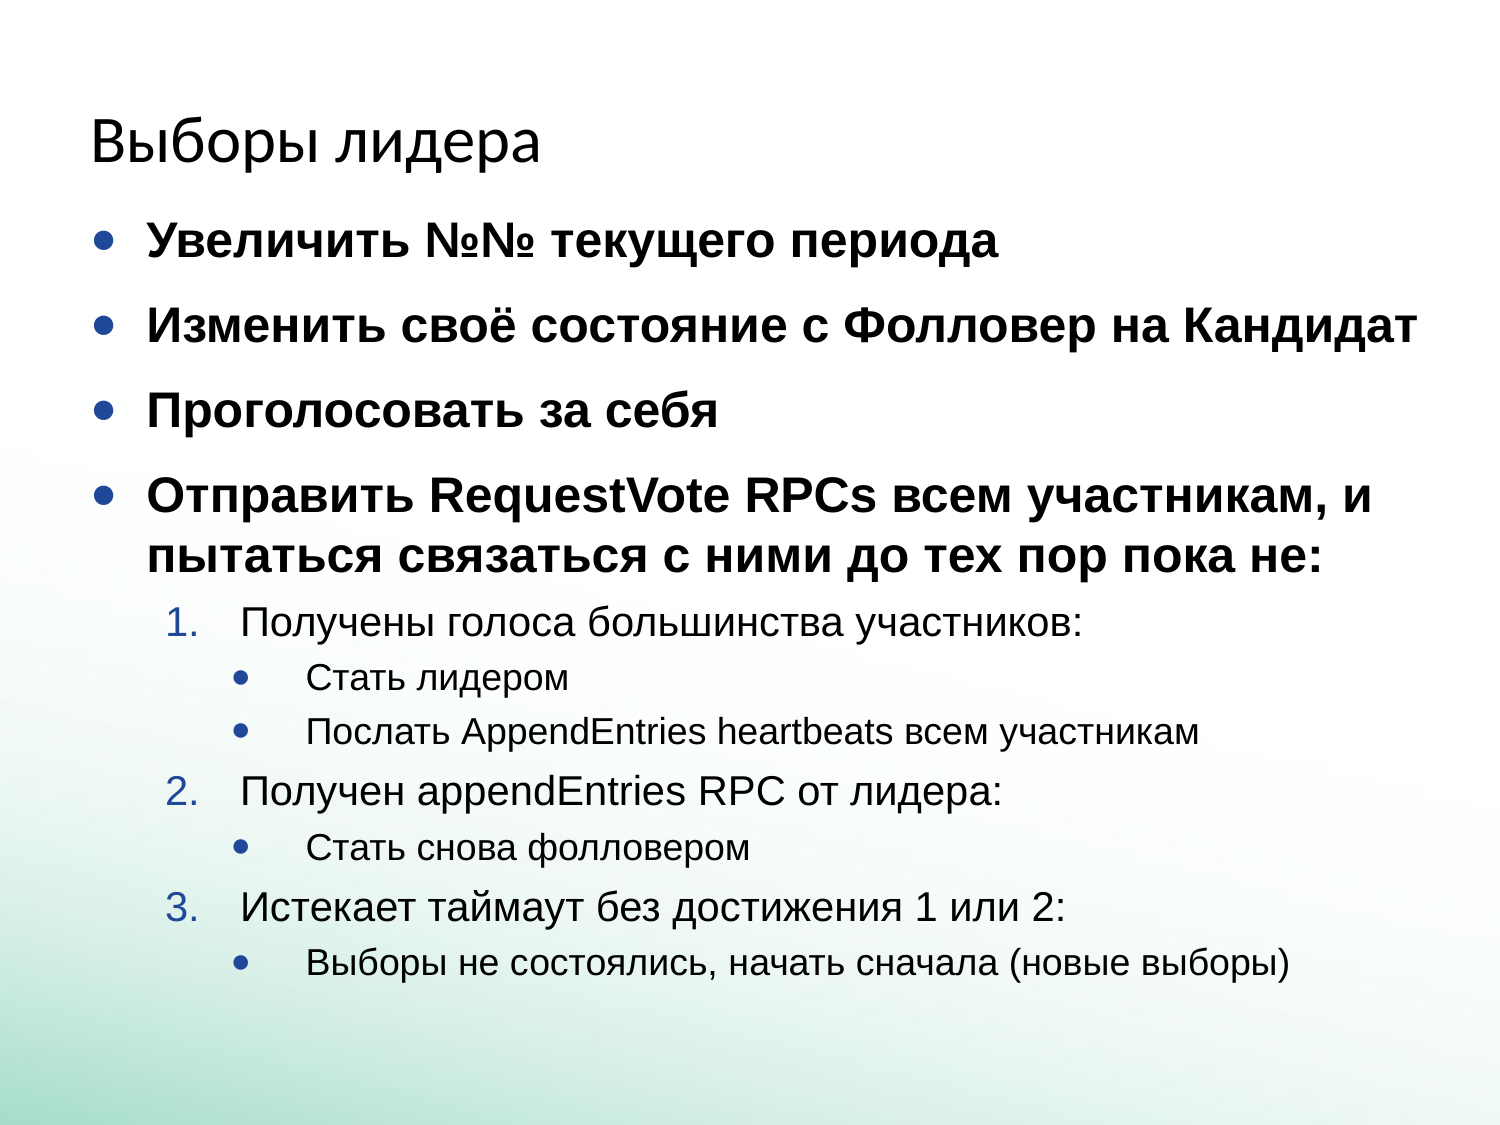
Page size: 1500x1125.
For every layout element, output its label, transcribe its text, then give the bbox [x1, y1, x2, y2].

title Выборы лидера [75, 85, 1425, 186]
picture [0, 0, 1500, 1125]
list Увеличить №№ текущего периода Изменить своё состояние с Фолловер на Кандидат Проголосовать за себя Отправить RequestVote RPCs всем участникам, и пытаться связаться с ними до тех пор пока не: Получены голоса большинства участников: Стать лидером Послать AppendEntries heartbeats всем участникам Получен appendEntries RPC от лидера: Стать снова фолловером Истекает таймаут без достижения 1 или 2: Выборы не состоялись, начать сначала (новые выборы) [75, 200, 1454, 1005]
